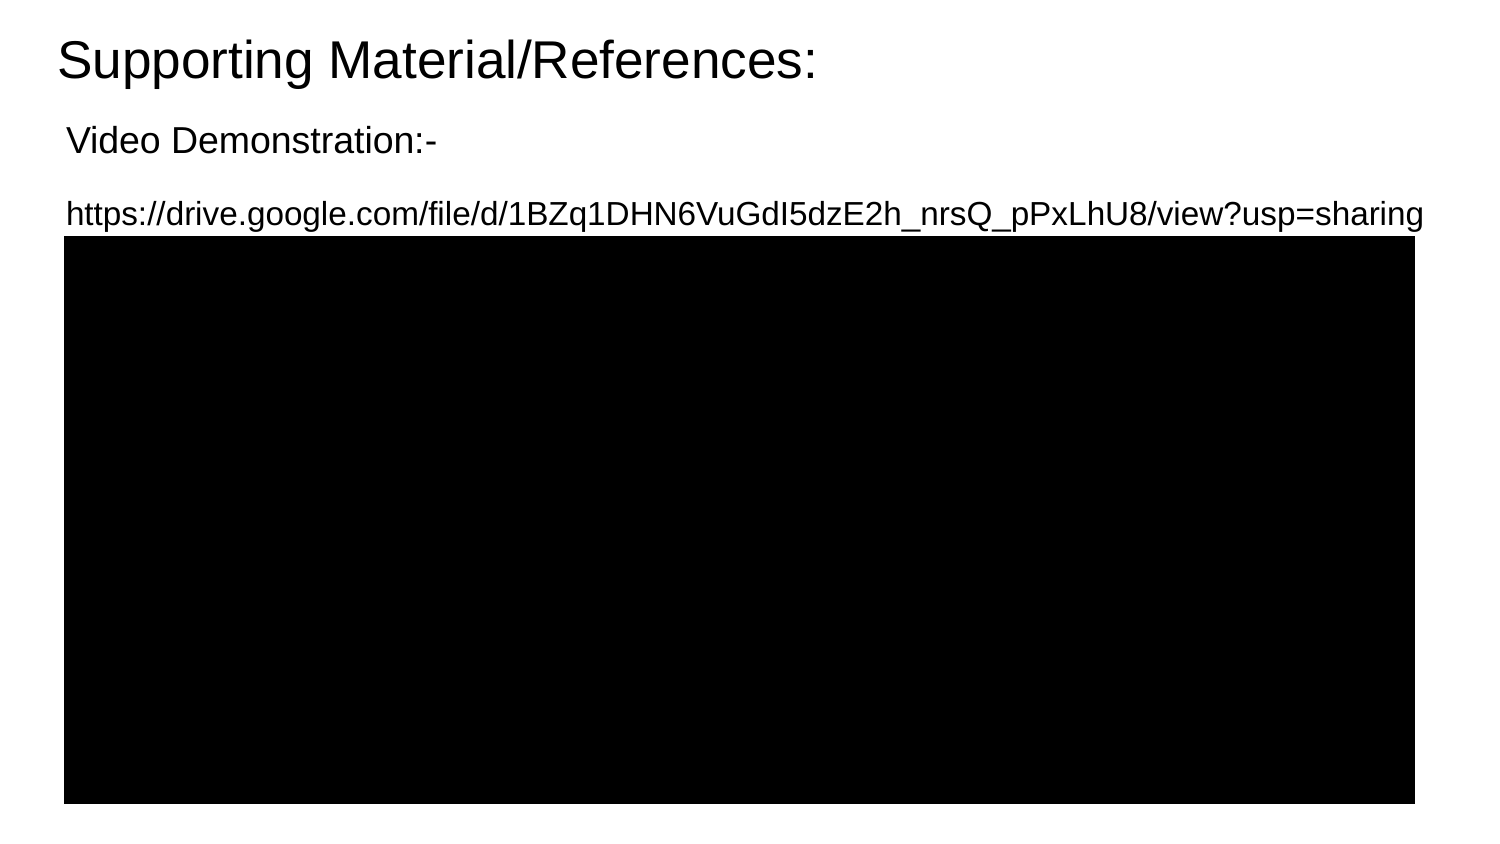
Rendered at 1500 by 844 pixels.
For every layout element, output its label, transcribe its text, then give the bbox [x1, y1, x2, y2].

picture [64, 236, 1415, 804]
title Supporting Material/References: [42, 10, 1441, 105]
list Video Demonstration:- https://drive.google.com/file/d/1BZq1DHN6VuGdI5dzE2h_nrsQ_pPxLhU8/view?usp=sharing [51, 94, 1449, 655]
